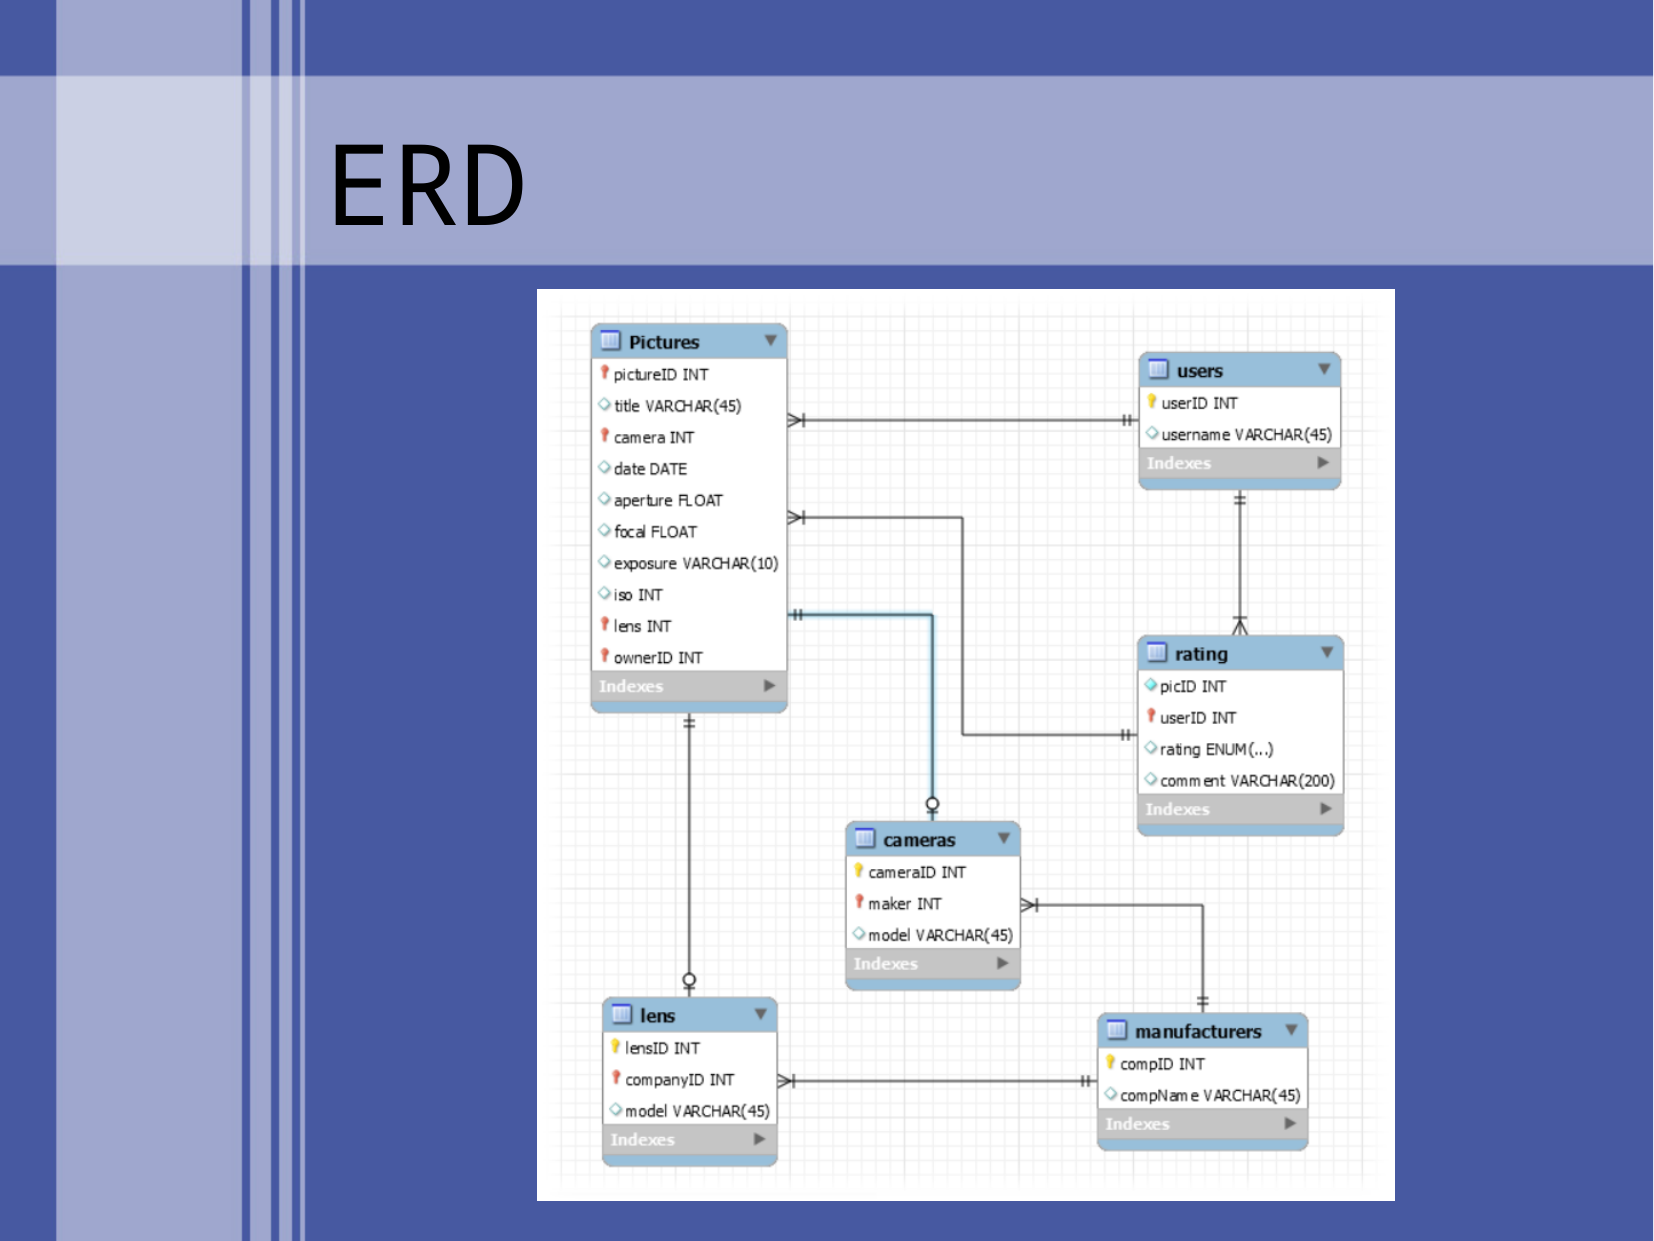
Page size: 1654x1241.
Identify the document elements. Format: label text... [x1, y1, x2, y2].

picture [0, 0, 1654, 1241]
text_box ERD [310, 97, 543, 255]
